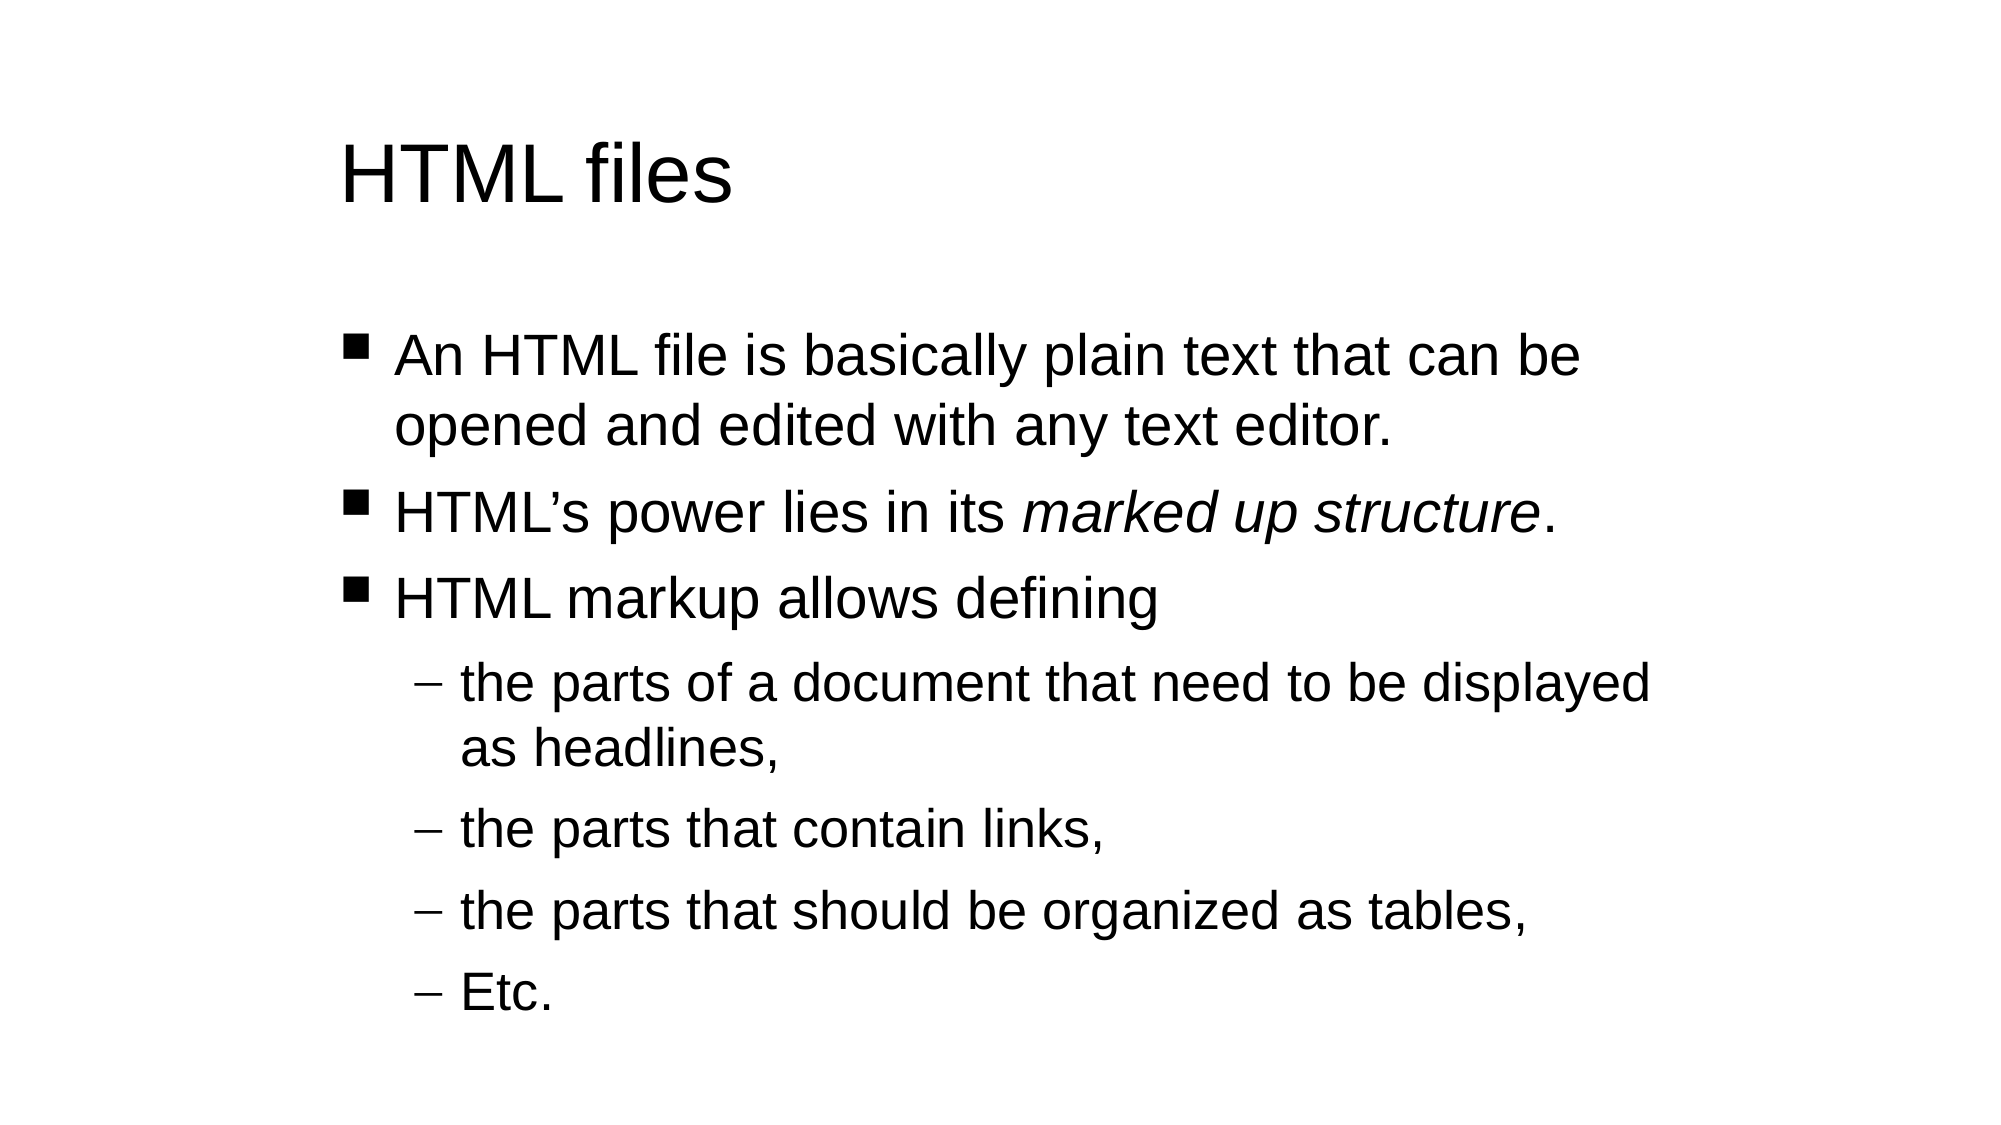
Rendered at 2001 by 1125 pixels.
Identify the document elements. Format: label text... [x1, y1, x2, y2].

text_box An HTML file is basically plain text that can be opened and edited with any text editor. HTML’s power lies in its marked up structure. HTML markup allows defining the parts of a document that need to be displayed as headlines, the parts that contain links, the parts that should be organized as tables, Etc. [324, 309, 1700, 1021]
text_box HTML files [324, 75, 1675, 263]
